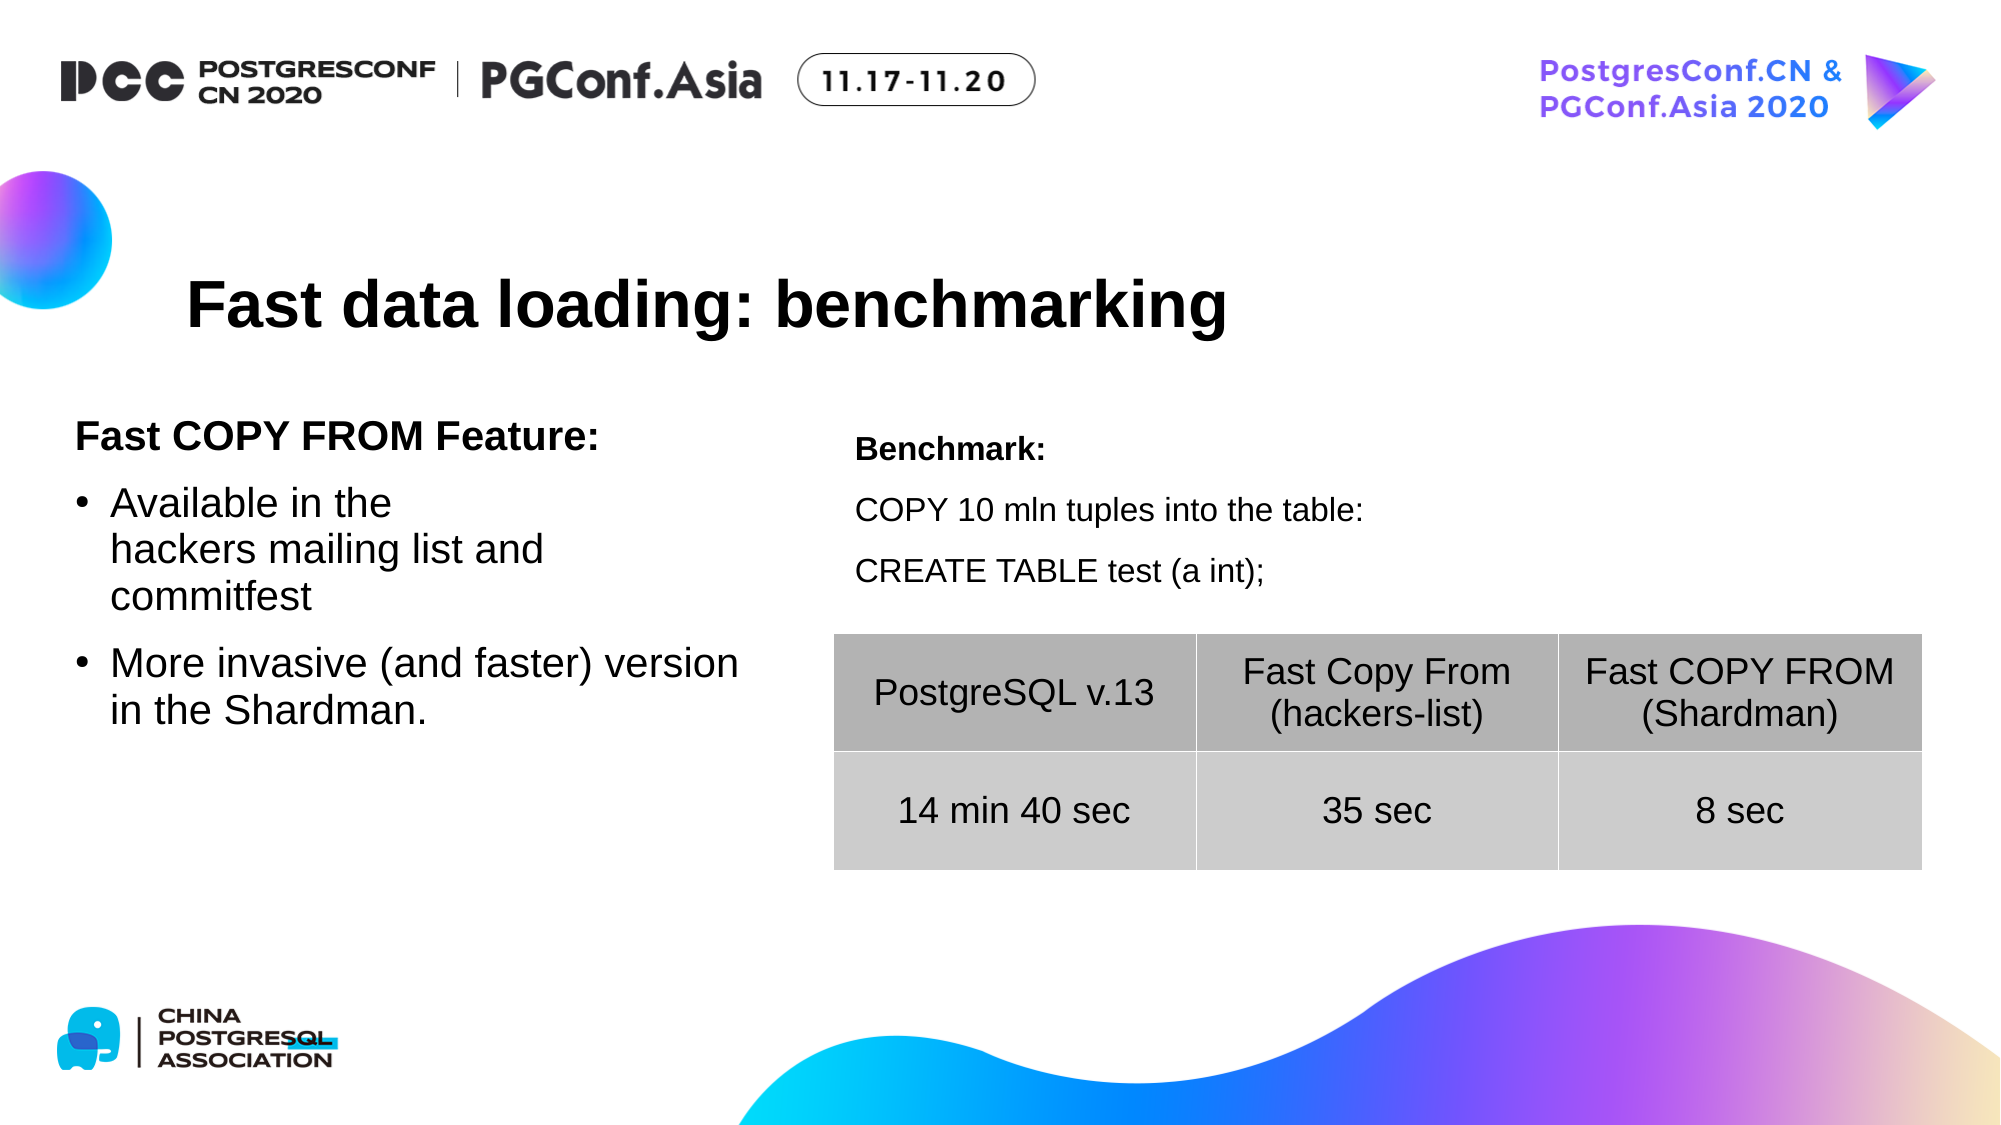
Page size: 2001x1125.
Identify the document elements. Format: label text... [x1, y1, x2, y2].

table_cell 8 sec [1559, 752, 1922, 870]
text_box Fast COPY FROM Feature: Available in the hackers mailing list and commitfest More invasive (and faster) version in the Shardman. [60, 404, 766, 961]
picture [0, 0, 2001, 1125]
text_box Fast data loading: benchmarking [171, 237, 1850, 349]
table_cell 14 min 40 sec [834, 752, 1196, 870]
table_header Fast COPY FROM (Shardman) [1559, 634, 1922, 751]
table_header Fast Copy From (hackers-list) [1197, 634, 1558, 751]
table_header PostgreSQL v.13 [834, 634, 1196, 751]
table_cell 35 sec [1197, 752, 1558, 870]
text_box Benchmark: COPY 10 mln tuples into the table: CREATE TABLE test (a int); [840, 420, 1906, 601]
